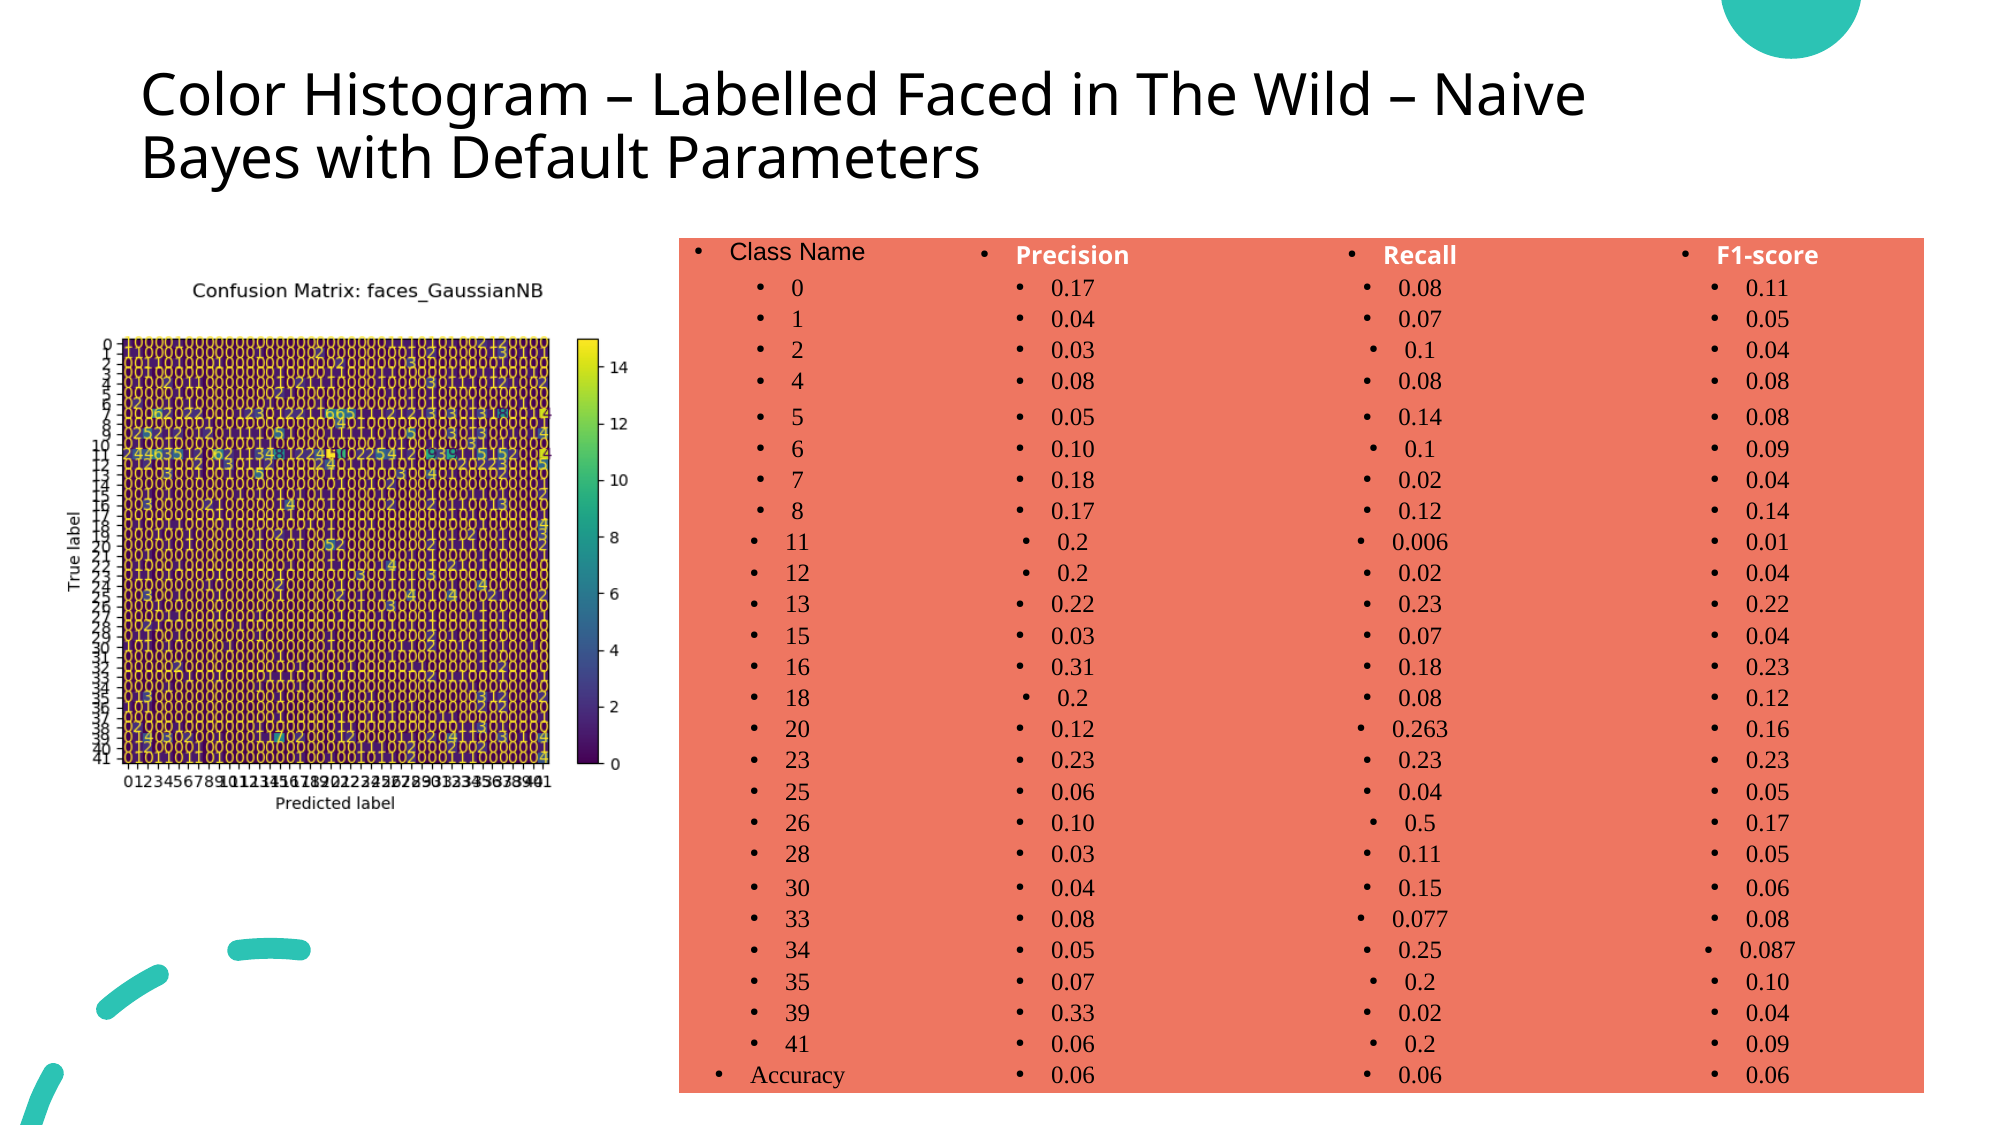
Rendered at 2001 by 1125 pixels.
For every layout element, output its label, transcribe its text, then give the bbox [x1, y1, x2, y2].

table_cell 0.14 [1576, 497, 1924, 528]
table_cell 0.08 [1576, 368, 1924, 404]
table_cell 0.10 [1576, 968, 1924, 999]
table_cell 0.18 [881, 466, 1229, 497]
table_cell 0.02 [1229, 559, 1576, 591]
table_cell 0.07 [1229, 305, 1576, 336]
table_cell 33 [679, 905, 881, 936]
table_cell 0.04 [1576, 999, 1924, 1030]
table_cell 18 [679, 684, 881, 715]
table_cell 35 [679, 968, 881, 999]
table_cell 0.087 [1576, 936, 1924, 968]
table_cell 0.23 [1229, 747, 1576, 778]
table_cell 0 [679, 274, 881, 305]
table_cell 11 [679, 528, 881, 559]
table_cell 0.03 [881, 336, 1229, 368]
table_cell 0.33 [881, 999, 1229, 1030]
table_cell 0.2 [1229, 1030, 1576, 1061]
table_cell 0.18 [1229, 653, 1576, 684]
table_cell 0.02 [1229, 466, 1576, 497]
table_cell 34 [679, 936, 881, 968]
table_cell 5 [679, 404, 881, 435]
table_cell 0.05 [1576, 840, 1924, 874]
table_cell 0.1 [1229, 435, 1576, 466]
table_cell 0.05 [1576, 305, 1924, 336]
table_cell 0.2 [881, 528, 1229, 559]
table_cell 0.08 [881, 905, 1229, 936]
table_cell 6 [679, 435, 881, 466]
table_cell 0.09 [1576, 435, 1924, 466]
table_cell 30 [679, 874, 881, 905]
table_cell 0.10 [881, 809, 1229, 840]
table_cell 0.17 [1576, 809, 1924, 840]
table_cell 0.07 [881, 968, 1229, 999]
table_cell 2 [679, 336, 881, 368]
table_cell 28 [679, 840, 881, 874]
table_cell 0.08 [1576, 404, 1924, 435]
table_cell 0.04 [1576, 466, 1924, 497]
table_cell 25 [679, 778, 881, 809]
table_cell 0.10 [881, 435, 1229, 466]
table_cell 0.12 [1576, 684, 1924, 715]
table_cell 0.04 [881, 305, 1229, 336]
table_cell 0.04 [1576, 622, 1924, 653]
table_cell 0.17 [881, 497, 1229, 528]
table_cell 1 [679, 305, 881, 336]
table_cell 0.01 [1576, 528, 1924, 559]
table_cell 0.2 [1229, 968, 1576, 999]
table_cell 0.06 [1229, 1061, 1576, 1093]
table_cell 8 [679, 497, 881, 528]
table_cell 0.08 [1229, 684, 1576, 715]
table_header Recall [1229, 238, 1576, 274]
table_cell 0.04 [881, 874, 1229, 905]
table_cell 0.03 [881, 840, 1229, 874]
table_cell 0.04 [1576, 336, 1924, 368]
table_cell 0.06 [1576, 874, 1924, 905]
table_cell 15 [679, 622, 881, 653]
title Color Histogram – Labelled Faced in The Wild – Naive Bayes with Default Parameters [125, 19, 1880, 237]
table_cell 0.08 [1576, 905, 1924, 936]
table_cell 23 [679, 747, 881, 778]
table_header Precision [881, 238, 1229, 274]
table_cell 13 [679, 591, 881, 622]
table_cell 7 [679, 466, 881, 497]
table_cell 0.06 [881, 1030, 1229, 1061]
table_cell 0.08 [881, 368, 1229, 404]
table_cell 0.23 [1576, 747, 1924, 778]
table_cell 0.07 [1229, 622, 1576, 653]
table_cell 0.5 [1229, 809, 1576, 840]
table_cell 0.22 [1576, 591, 1924, 622]
table_cell 0.12 [881, 715, 1229, 747]
table_cell 0.05 [881, 404, 1229, 435]
table_cell 0.006 [1229, 528, 1576, 559]
table_cell 0.31 [881, 653, 1229, 684]
table_cell 16 [679, 653, 881, 684]
table_cell 0.1 [1229, 336, 1576, 368]
table_cell 0.14 [1229, 404, 1576, 435]
table_cell 0.03 [881, 622, 1229, 653]
table_cell 20 [679, 715, 881, 747]
table_cell Accuracy [679, 1061, 881, 1093]
table_cell 0.23 [1576, 653, 1924, 684]
table_cell 0.06 [1576, 1061, 1924, 1093]
table_cell 0.08 [1229, 274, 1576, 305]
table_cell 0.17 [881, 274, 1229, 305]
table_cell 0.02 [1229, 999, 1576, 1030]
table_cell 12 [679, 559, 881, 591]
table_header Class Name [679, 238, 881, 274]
table_cell 0.263 [1229, 715, 1576, 747]
table_header F1-score [1576, 238, 1924, 274]
table_cell 0.04 [1229, 778, 1576, 809]
table_cell 0.09 [1576, 1030, 1924, 1061]
table_cell 39 [679, 999, 881, 1030]
picture [0, 272, 679, 824]
table_cell 0.25 [1229, 936, 1576, 968]
table_cell 41 [679, 1030, 881, 1061]
table_cell 0.23 [881, 747, 1229, 778]
table_cell 0.05 [881, 936, 1229, 968]
table_cell 0.12 [1229, 497, 1576, 528]
table_cell 0.08 [1229, 368, 1576, 404]
table_cell 0.04 [1576, 559, 1924, 591]
table_cell 4 [679, 368, 881, 404]
table_cell 0.2 [881, 684, 1229, 715]
table_cell 0.16 [1576, 715, 1924, 747]
table_cell 0.11 [1576, 274, 1924, 305]
table_cell 0.15 [1229, 874, 1576, 905]
table_cell 26 [679, 809, 881, 840]
table_cell 0.22 [881, 591, 1229, 622]
table_cell 0.11 [1229, 840, 1576, 874]
table_cell 0.05 [1576, 778, 1924, 809]
table_cell 0.2 [881, 559, 1229, 591]
table_cell 0.06 [881, 778, 1229, 809]
table_cell 0.077 [1229, 905, 1576, 936]
table_cell 0.06 [881, 1061, 1229, 1093]
table_cell 0.23 [1229, 591, 1576, 622]
